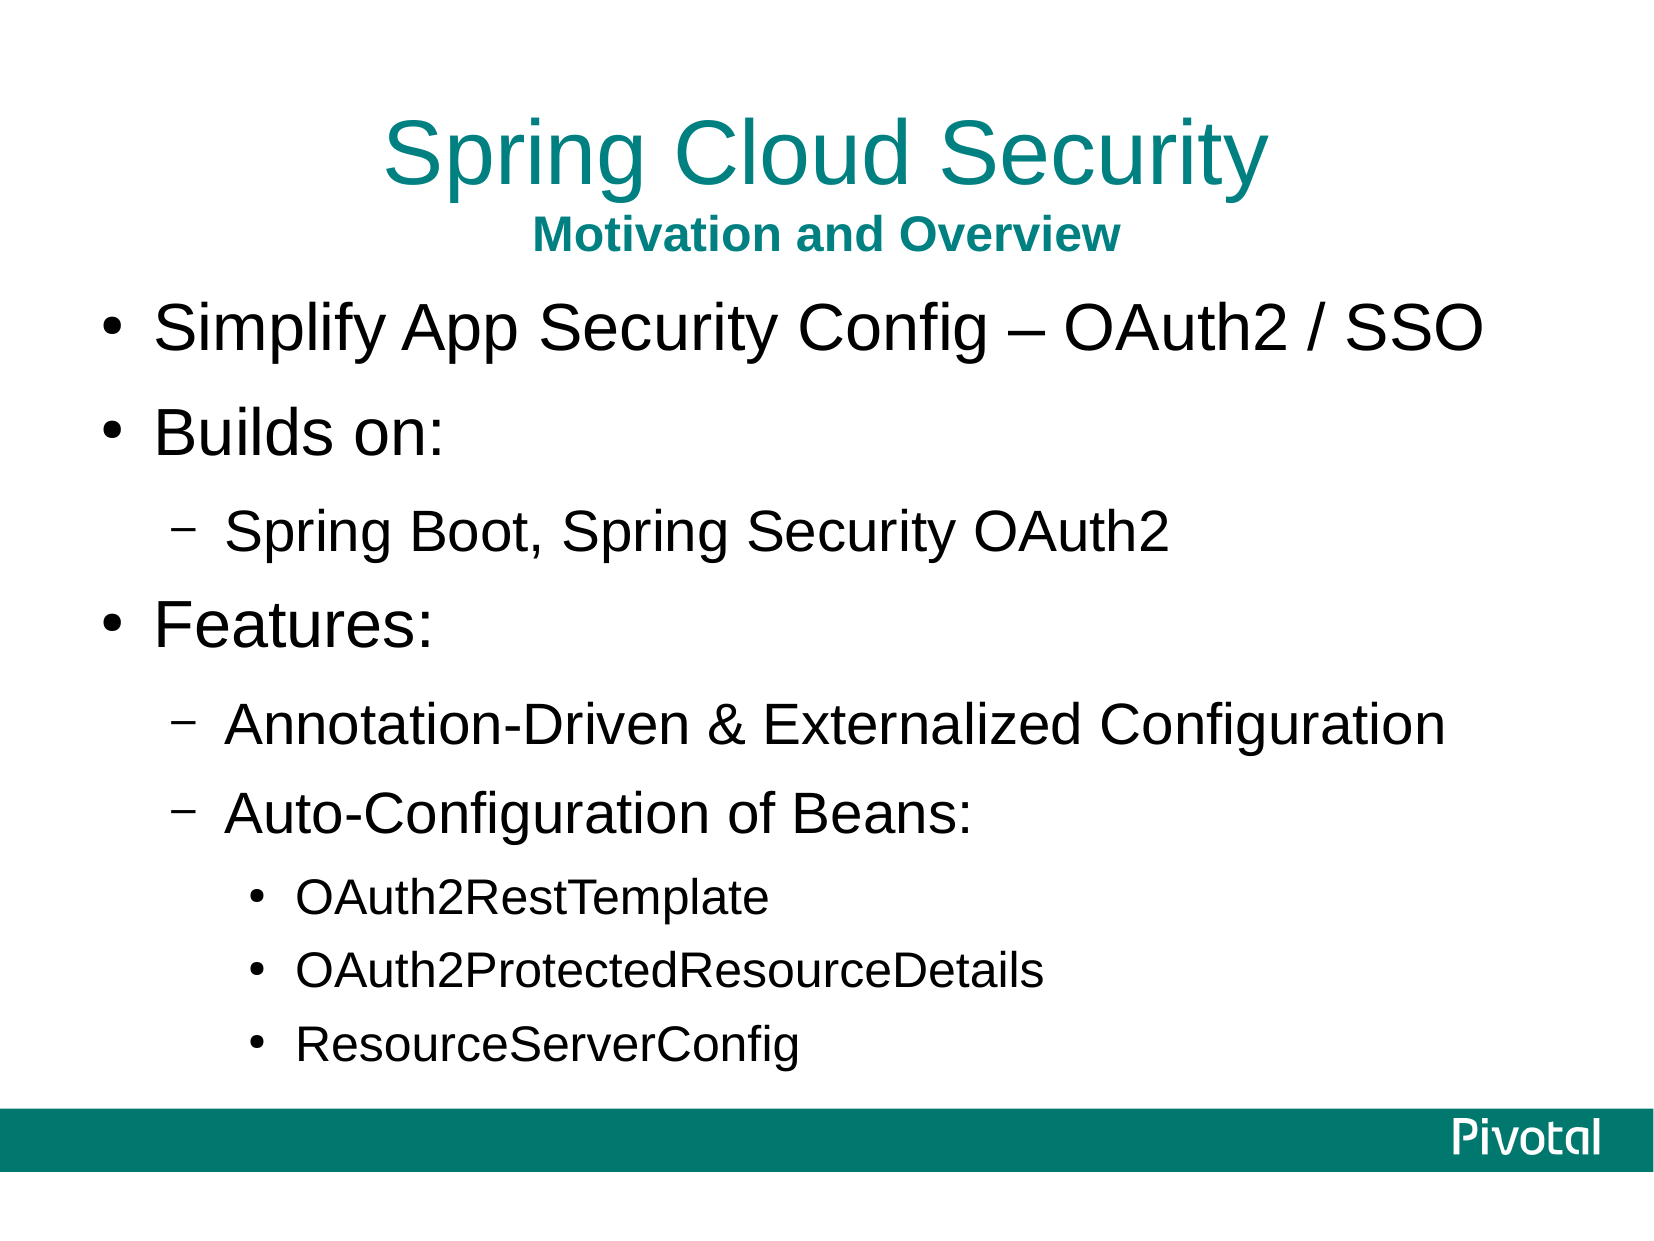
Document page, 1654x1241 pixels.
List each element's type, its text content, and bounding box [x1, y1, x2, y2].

list Simplify App Security Config – OAuth2 / SSO Builds on: Spring Boot, Spring Security OAuth2 Features: Annotation-Driven & Externalized Configuration Auto-Configuration of Beans: OAuth2RestTemplate OAuth2ProtectedResourceDetails ResourceServerConfig [82, 290, 1571, 1109]
picture [1452, 1115, 1601, 1158]
title Spring Cloud Security [82, 49, 1571, 198]
text_box Motivation and Overview [0, 198, 1654, 274]
